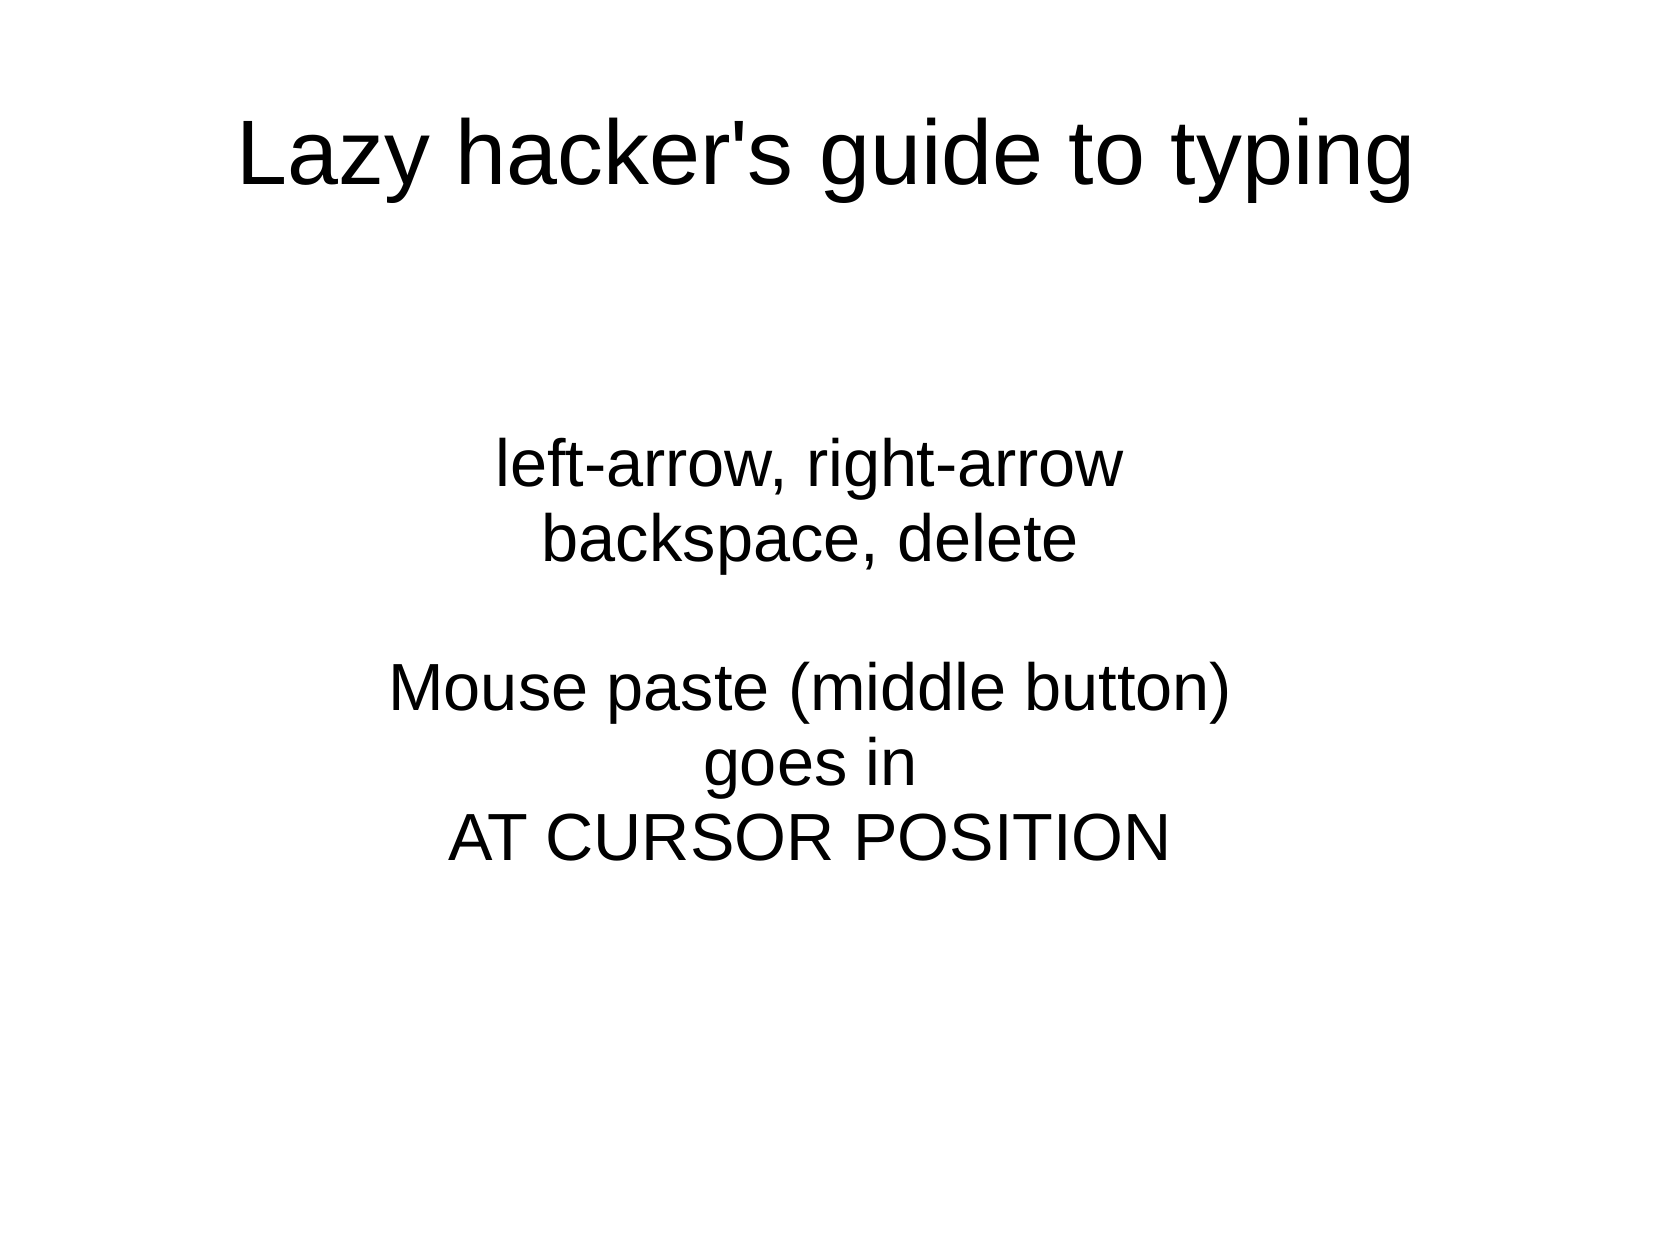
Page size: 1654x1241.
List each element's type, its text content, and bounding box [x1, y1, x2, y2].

text_box left-arrow, right-arrow backspace, delete Mouse paste (middle button) goes in AT CURSOR POSITION [82, 290, 1538, 1010]
title Lazy hacker's guide to typing [82, 49, 1571, 257]
